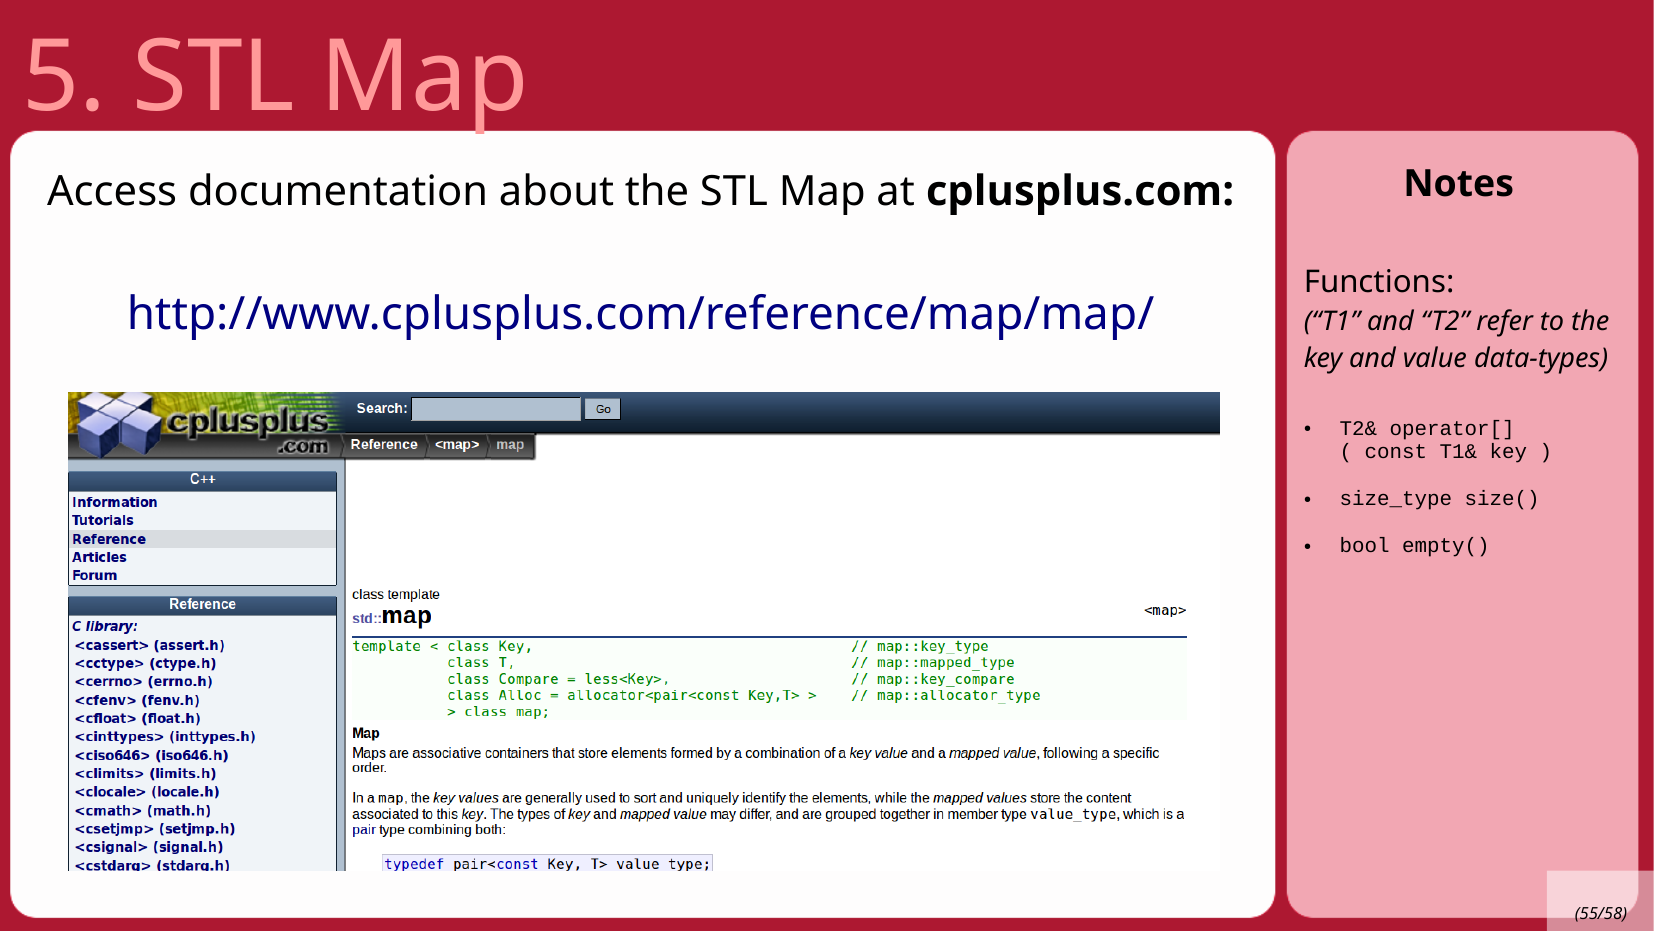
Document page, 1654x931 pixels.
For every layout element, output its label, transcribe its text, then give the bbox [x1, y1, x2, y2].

text_box (<number>/58) [1546, 877, 1654, 931]
title 5. STL Map [22, 7, 1511, 136]
picture [0, 0, 1654, 931]
text_box Notes Functions: (“T1” and “T2” refer to the key and value data-types) T2& operator[] ( const T1& key ) size_type size() bool empty() [1289, 149, 1629, 591]
text_box Access documentation about the STL Map at cplusplus.com: http://www.cplusplus.com/reference/map/map/ [34, 160, 1248, 312]
